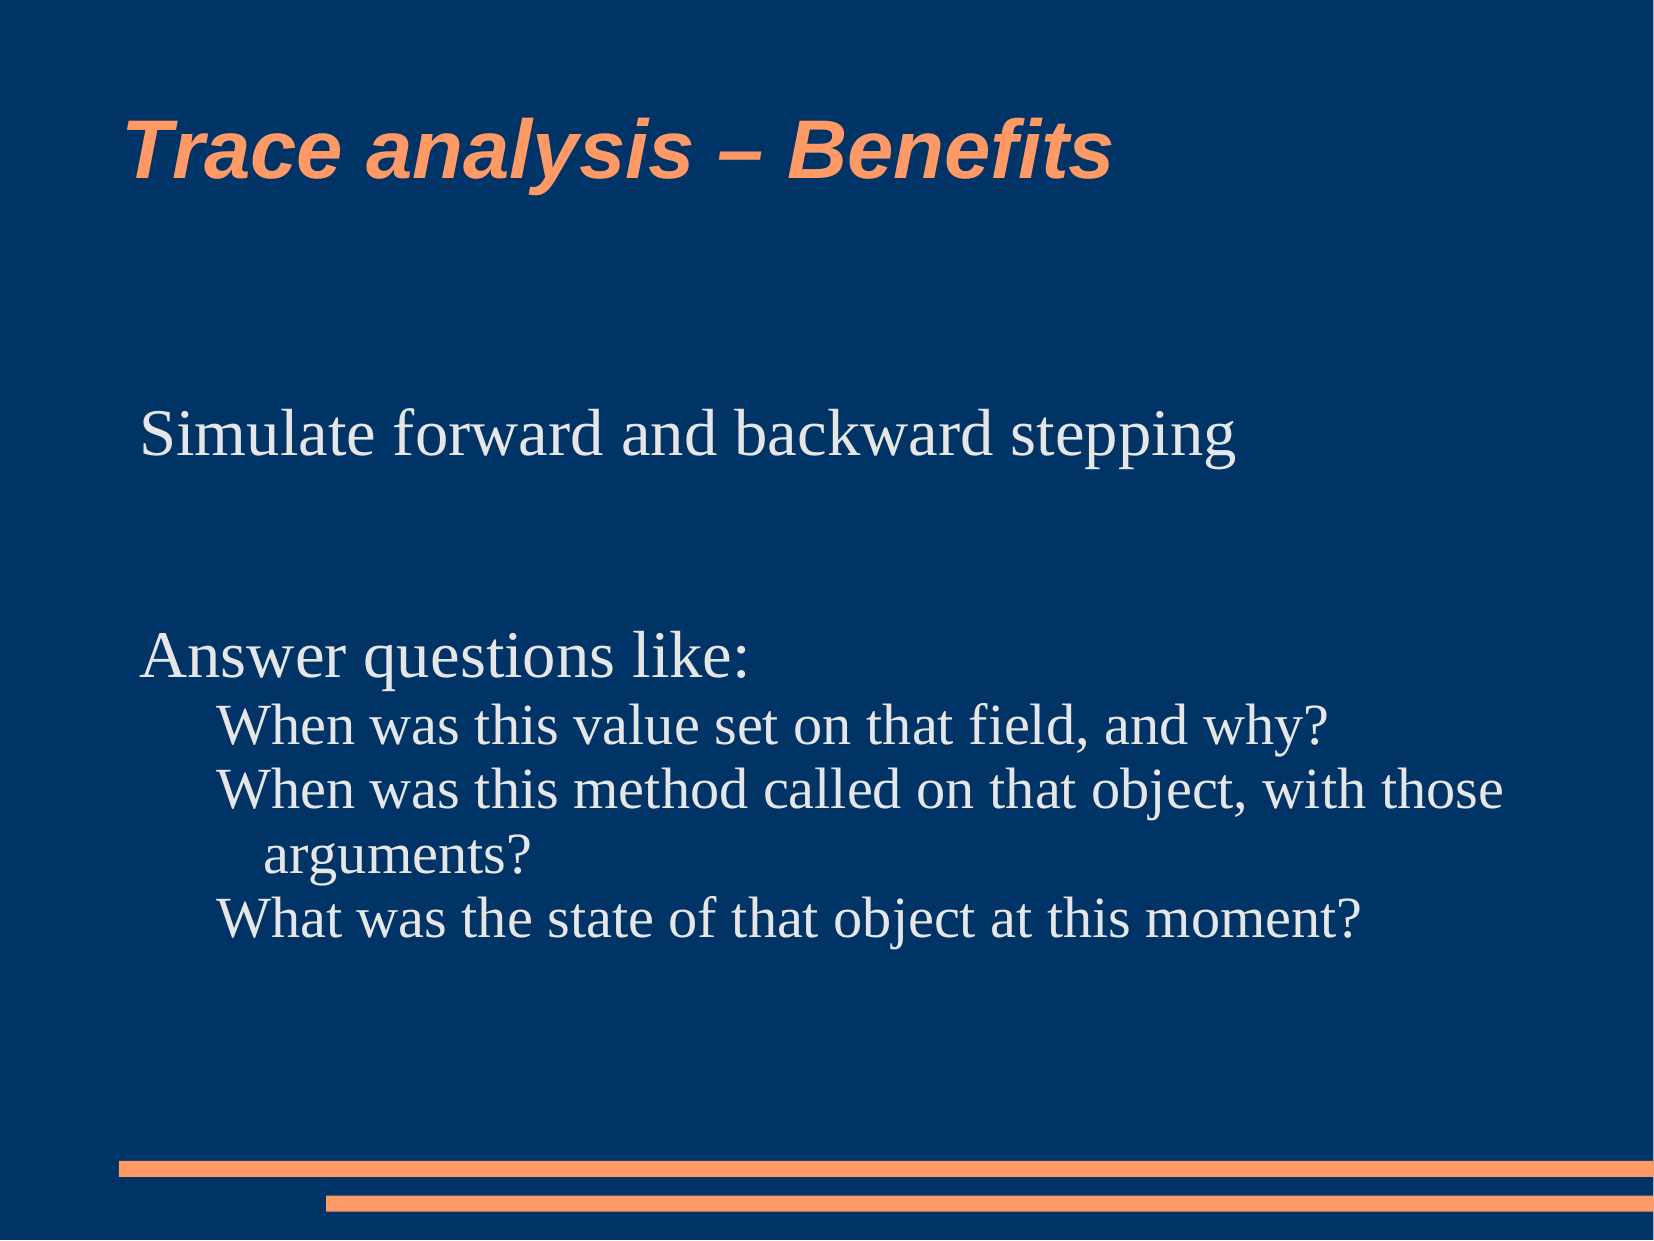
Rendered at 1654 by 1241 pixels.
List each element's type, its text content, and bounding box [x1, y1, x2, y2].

list Simulate forward and backward stepping Answer questions like: When was this value set on that field, and why? When was this method called on that object, with those arguments? What was the state of that object at this moment? [121, 322, 1561, 1133]
title Trace analysis – Benefits [121, 46, 1534, 254]
